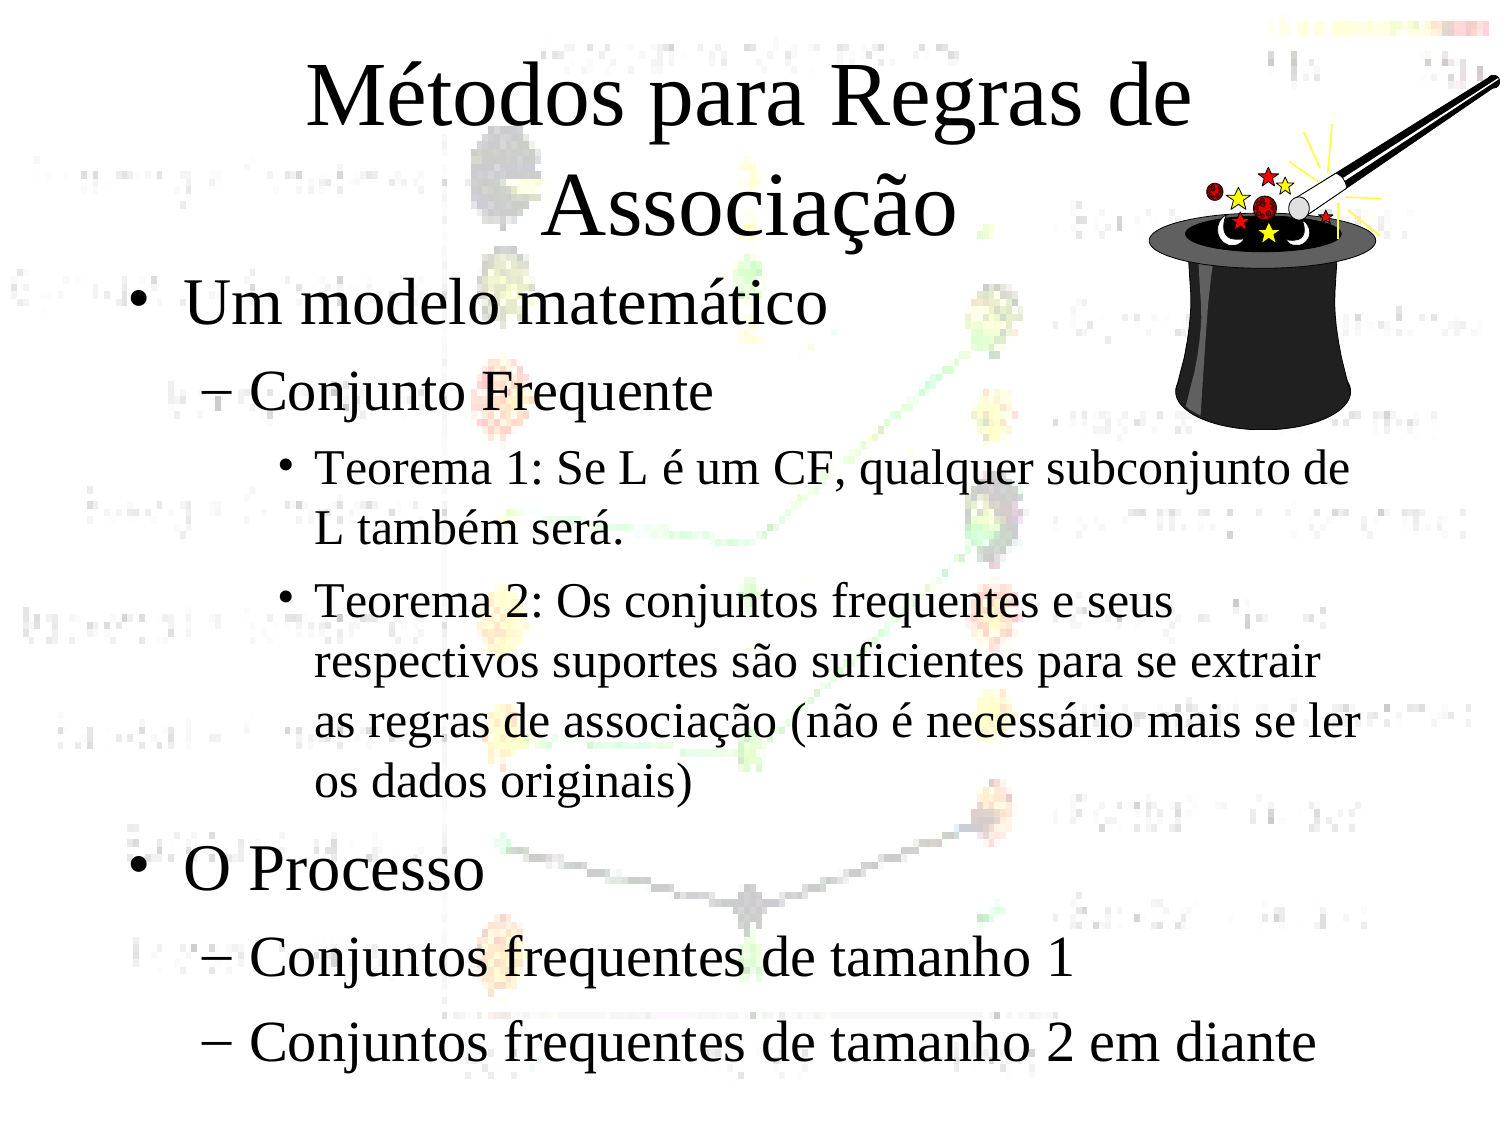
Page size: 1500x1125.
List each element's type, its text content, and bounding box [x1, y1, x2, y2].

picture [1148, 75, 1500, 430]
title Métodos para Regras de Associação [112, 26, 1388, 249]
list Um modelo matemático Conjunto Frequente Teorema 1: Se L é um CF, qualquer subconjunto de L também será. Teorema 2: Os conjuntos frequentes e seus respectivos suportes são suficientes para se extrair as regras de associação (não é necessário mais se ler os dados originais) O Processo Conjuntos frequentes de tamanho 1 Conjuntos frequentes de tamanho 2 em diante [112, 249, 1388, 1088]
